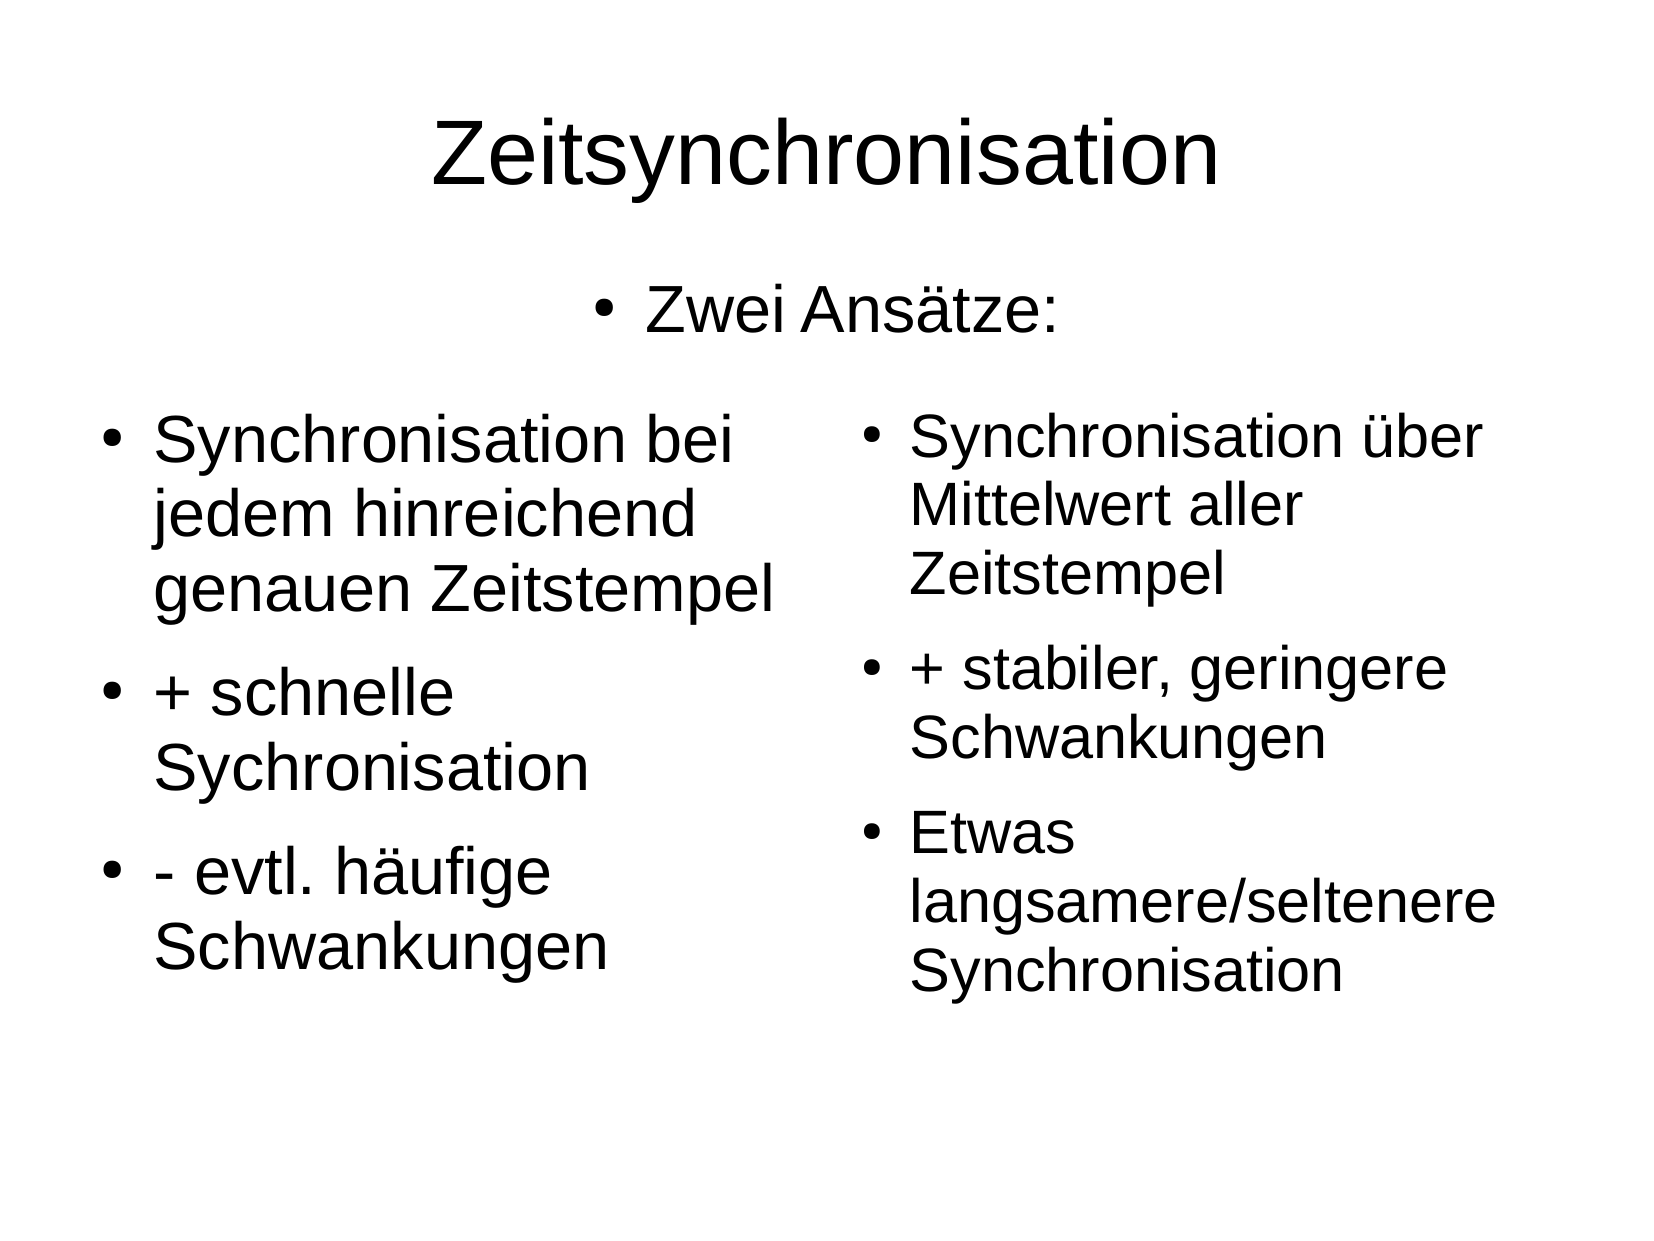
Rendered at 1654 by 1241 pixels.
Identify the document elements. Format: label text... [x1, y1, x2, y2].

list Synchronisation bei jedem hinreichend genauen Zeitstempel + schnelle Sychronisation - evtl. häufige Schwankungen [82, 615, 809, 1004]
title Zeitsynchronisation [82, 49, 1571, 257]
list Synchronisation über Mittelwert aller Zeitstempel + stabiler, geringere Schwankungen Etwas langsamere/seltenere Synchronisation [844, 615, 1571, 1005]
list Zwei Ansätze: [82, 271, 1571, 615]
